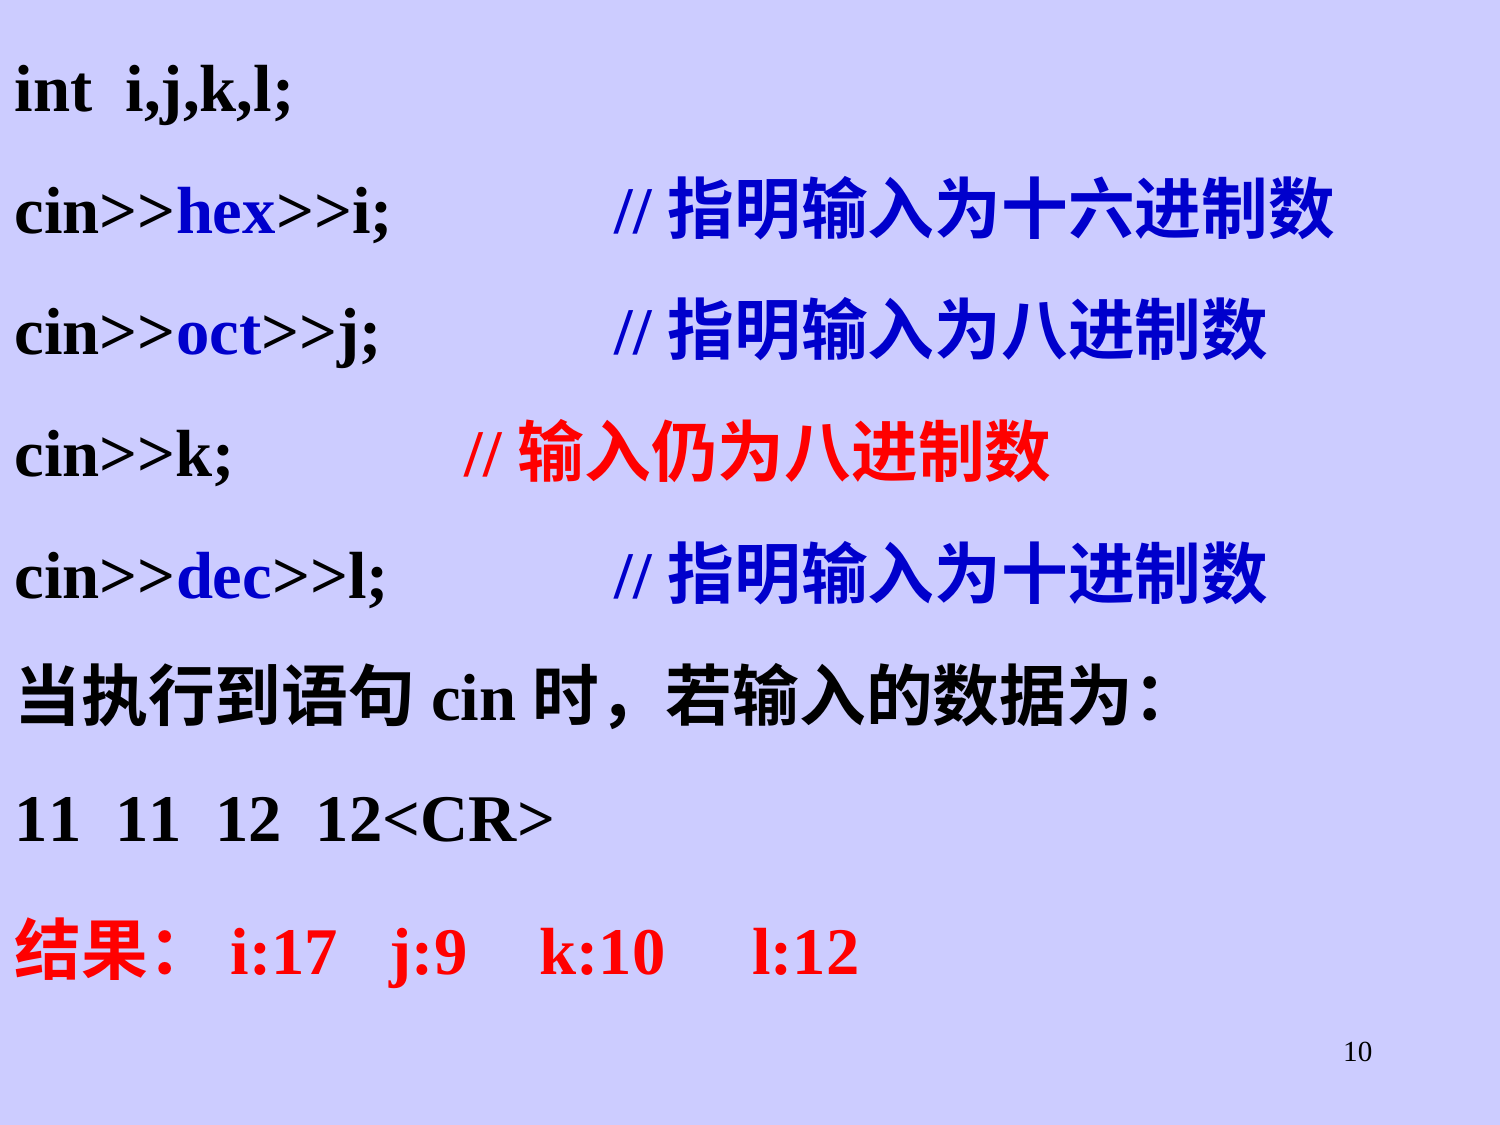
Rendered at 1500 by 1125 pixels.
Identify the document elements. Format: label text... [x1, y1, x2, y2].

text_box 结果：i:17 [0, 899, 375, 996]
text_box k:10 [524, 899, 700, 996]
text_box <编号> [1074, 1025, 1388, 1101]
text_box j:9 [375, 899, 513, 996]
text_box l:12 [737, 899, 928, 996]
text_box int i,j,k,l; cin>>hex>>i; //指明输入为十六进制数 cin>>oct>>j; //指明输入为八进制数 cin>>k; //输入仍为八进制数 cin>>dec>>l; //指明输入为十进制数 当执行到语句cin时，若输入的数据为： 11 11 12 12<CR> [0, 37, 1500, 863]
